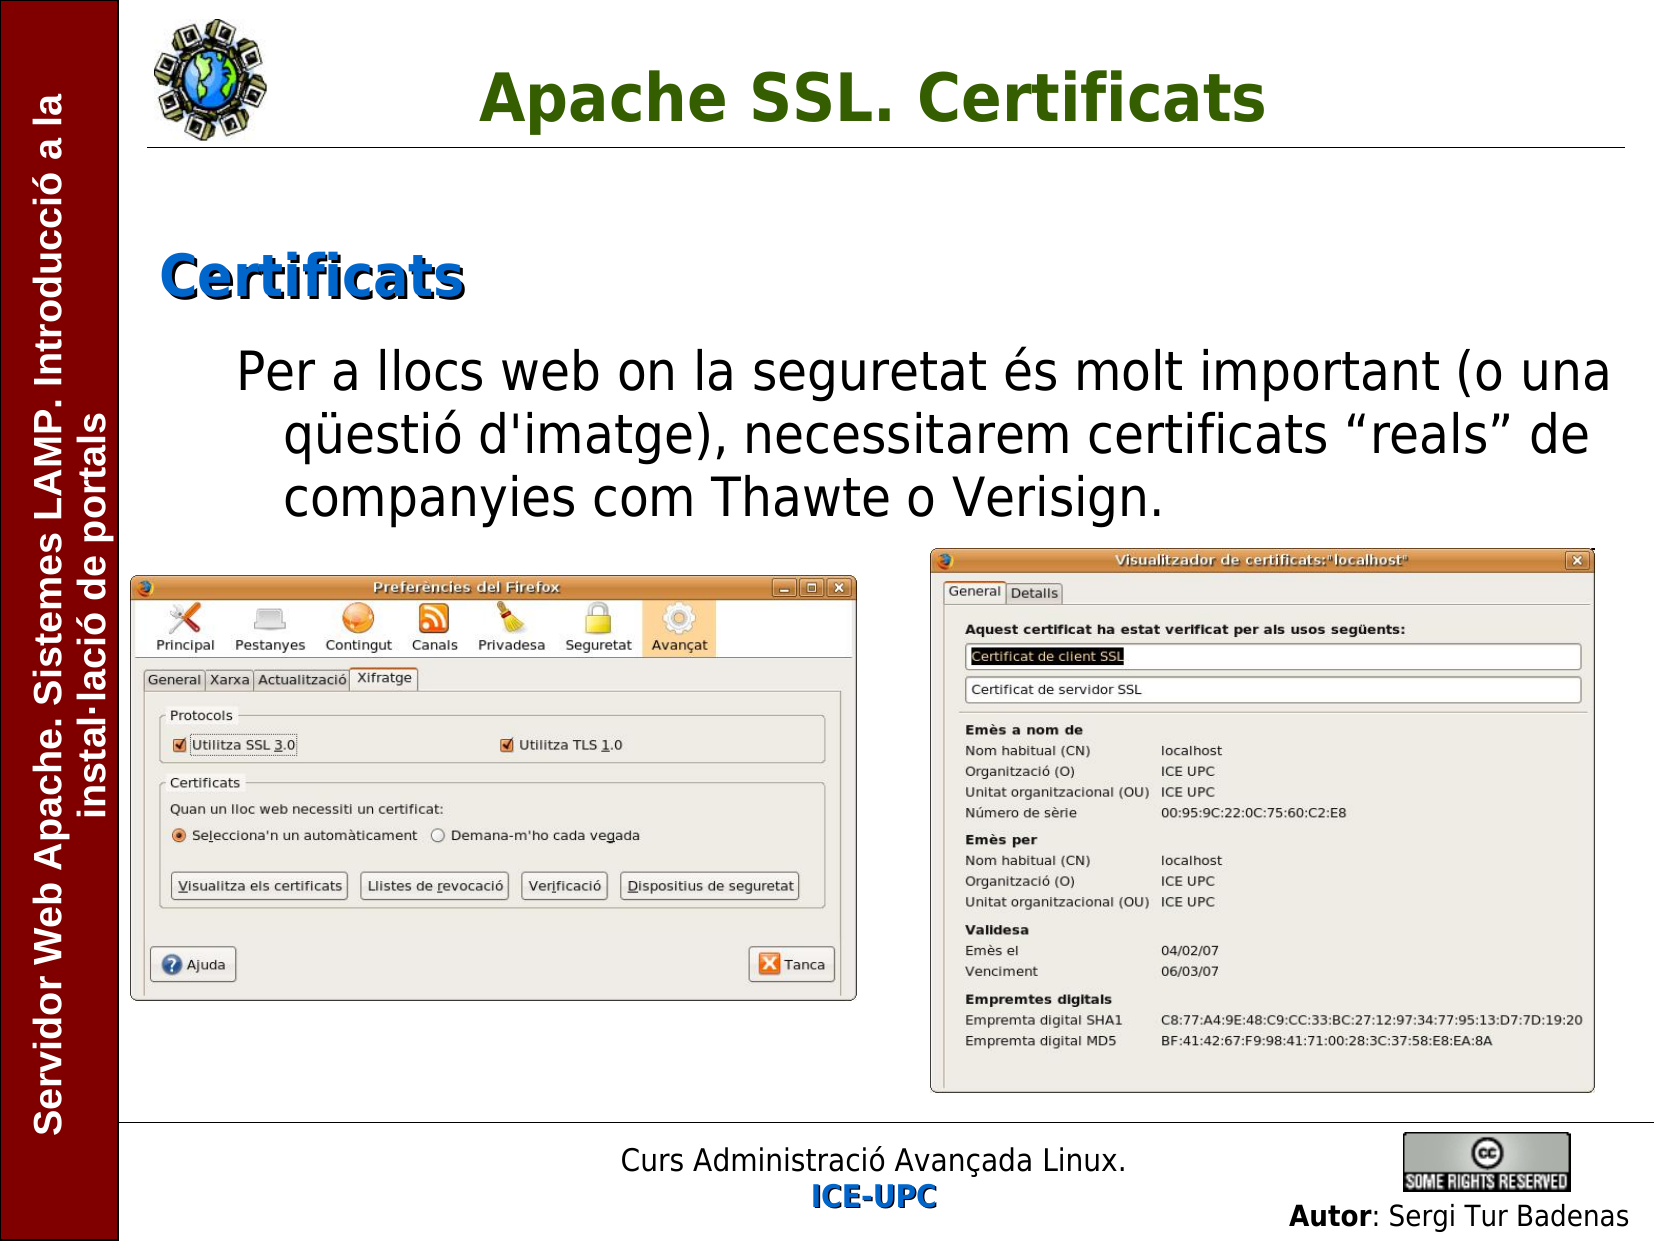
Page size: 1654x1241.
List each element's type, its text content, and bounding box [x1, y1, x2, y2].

picture [130, 575, 857, 1001]
picture [1403, 1132, 1571, 1192]
picture [930, 548, 1595, 1093]
picture [154, 19, 268, 56]
title Apache SSL. Certificats [129, 56, 1619, 141]
list Certificats Per a llocs web on la seguretat és molt important (o una qüestió d'imatge), necessitarem certificats “reals” de companyies com Thawte o Verisign. [141, 242, 1630, 1078]
